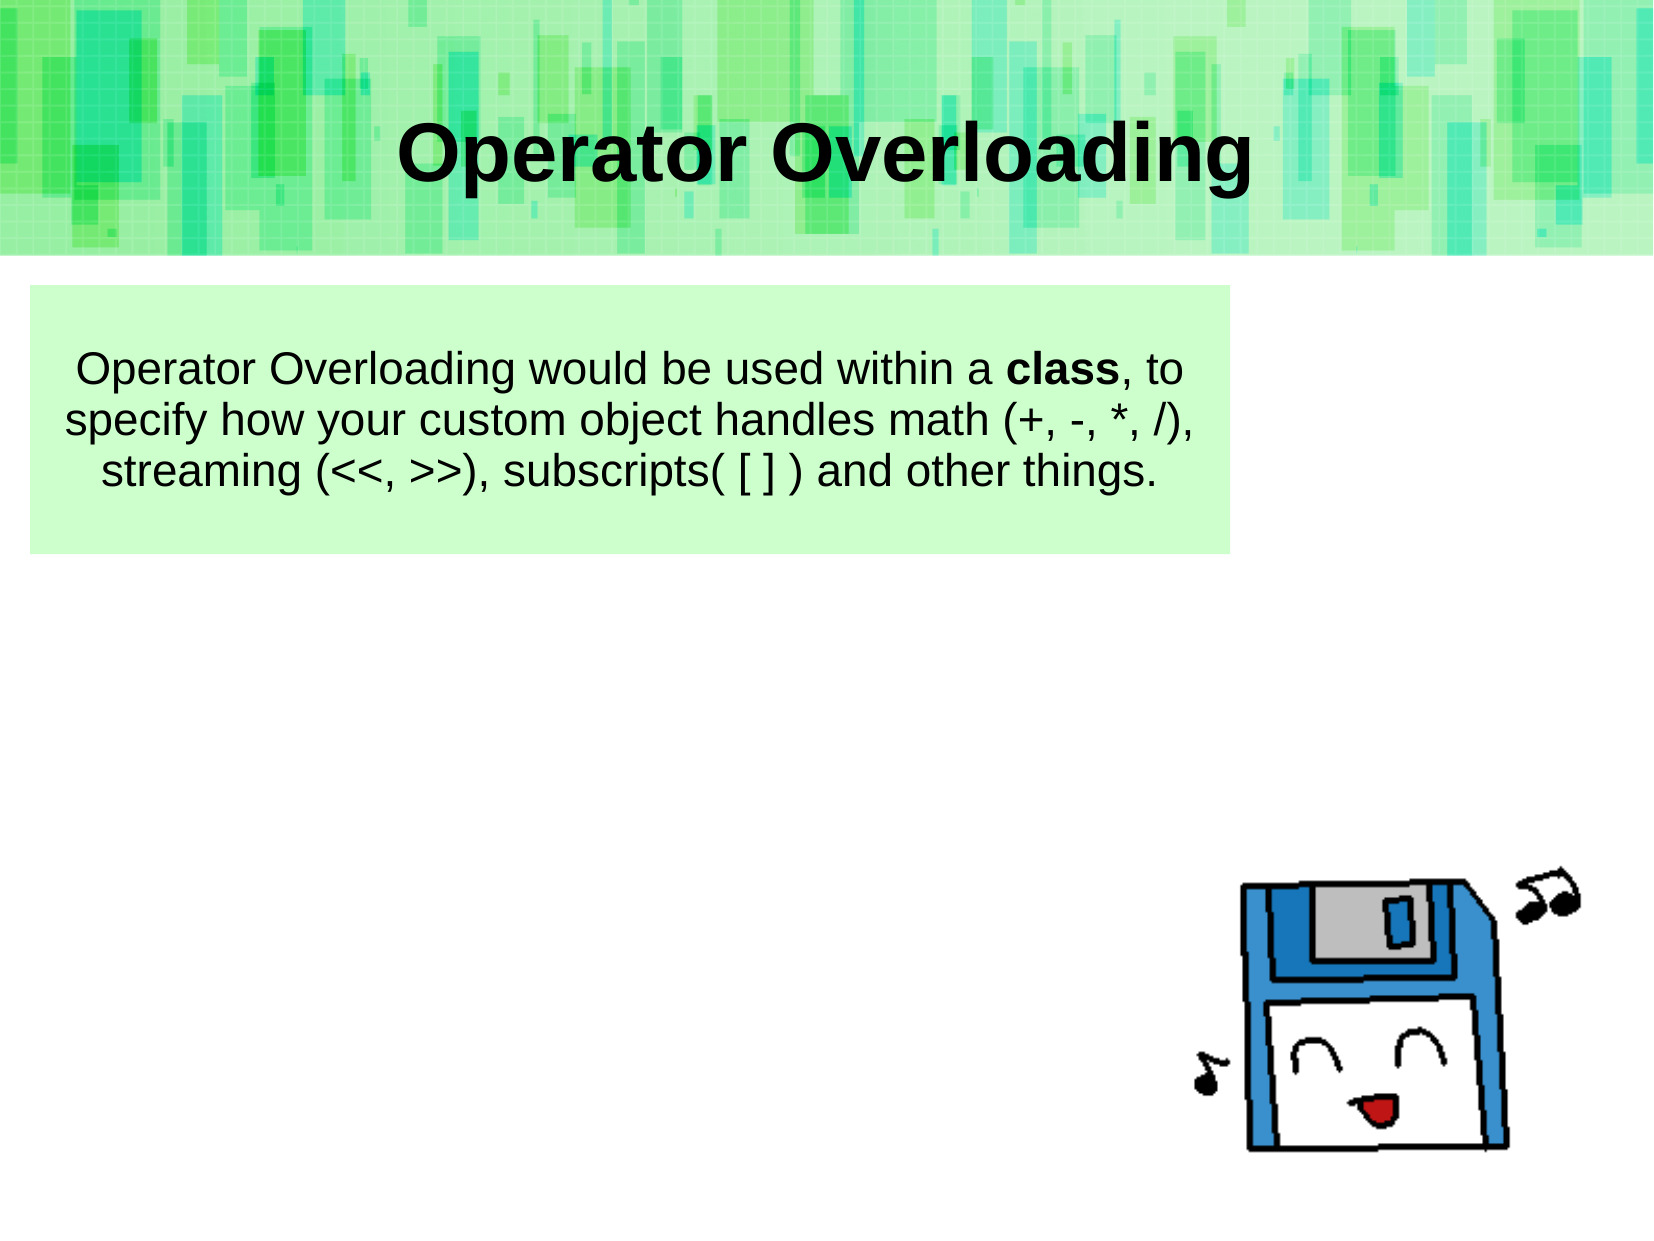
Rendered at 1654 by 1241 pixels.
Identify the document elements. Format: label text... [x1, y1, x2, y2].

title Operator Overloading [82, 49, 1571, 257]
text_box Operator Overloading would be used within a class, to specify how your custom object handles math (+, -, *, /), streaming (<<, >>), subscripts( [ ] ) and other things. [30, 285, 1231, 555]
picture [0, 0, 1654, 1241]
